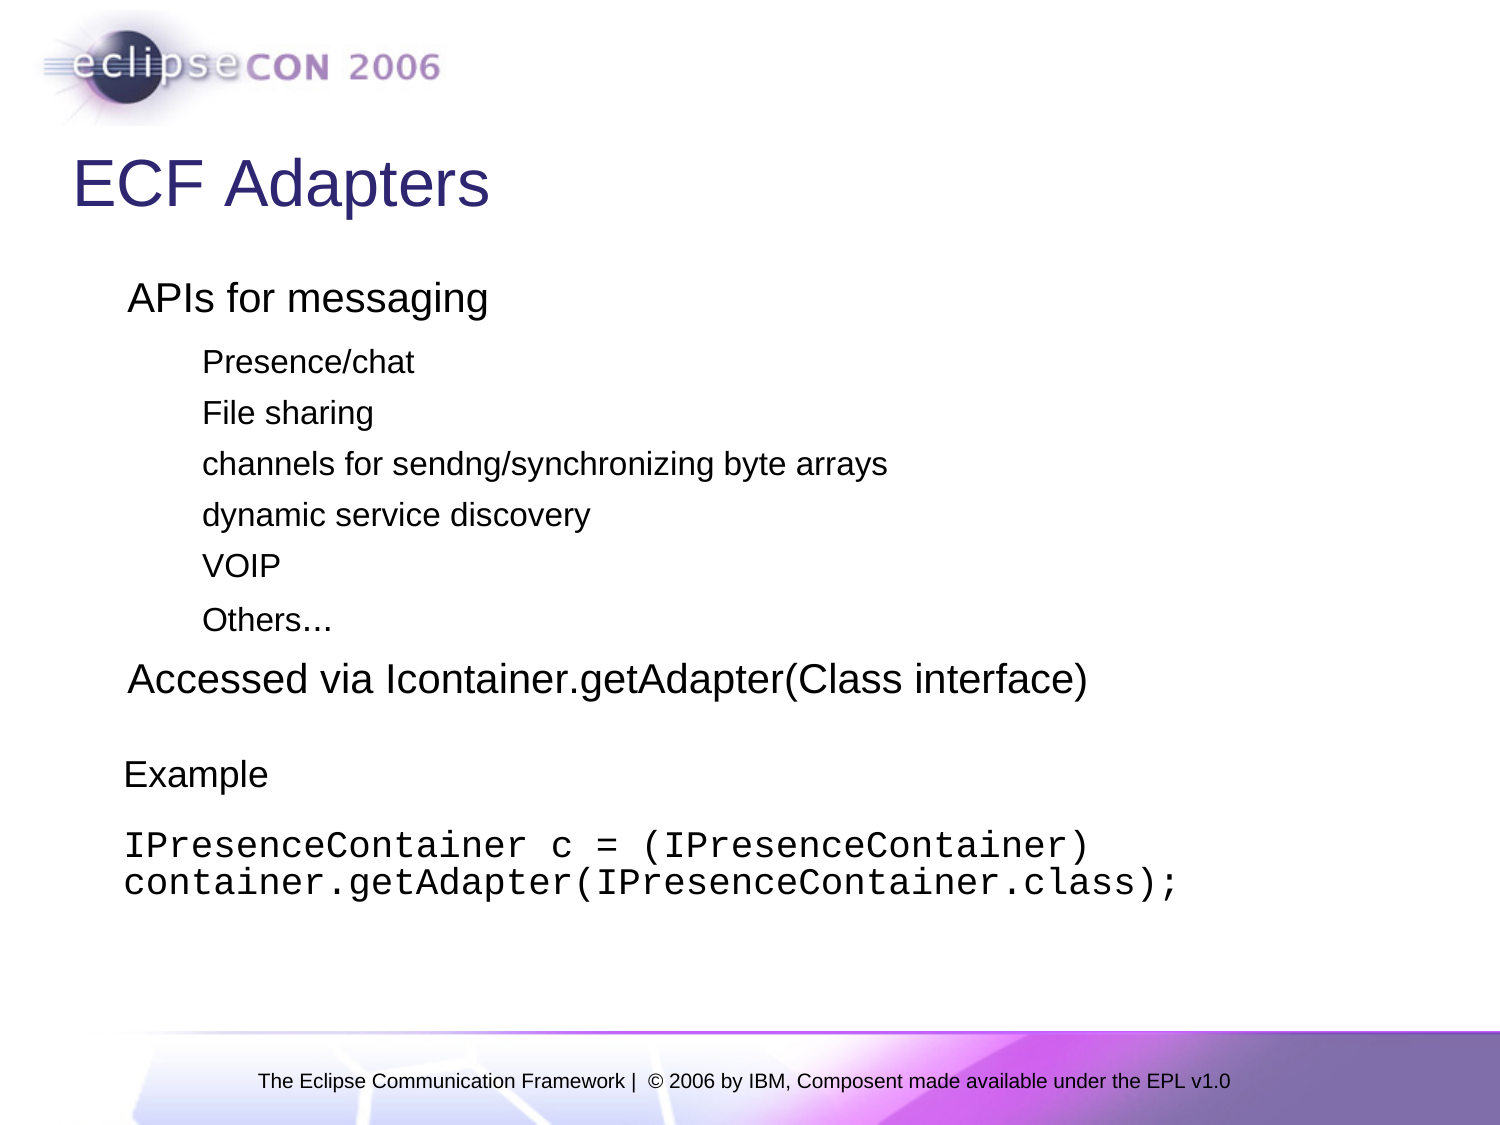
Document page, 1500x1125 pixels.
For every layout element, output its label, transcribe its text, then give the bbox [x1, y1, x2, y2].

text_box Example [108, 750, 313, 808]
text_box IPresenceContainer c = (IPresenceContainer) container.getAdapter(IPresenceContainer.class); [108, 820, 1376, 970]
picture [0, 1031, 1500, 1125]
title ECF Adapters [72, 150, 1425, 226]
picture [31, 10, 1040, 126]
list APIs for messaging Presence/chat File sharing channels for sendng/synchronizing byte arrays dynamic service discovery VOIP Others... Accessed via Icontainer.getAdapter(Class interface) [125, 278, 1396, 707]
